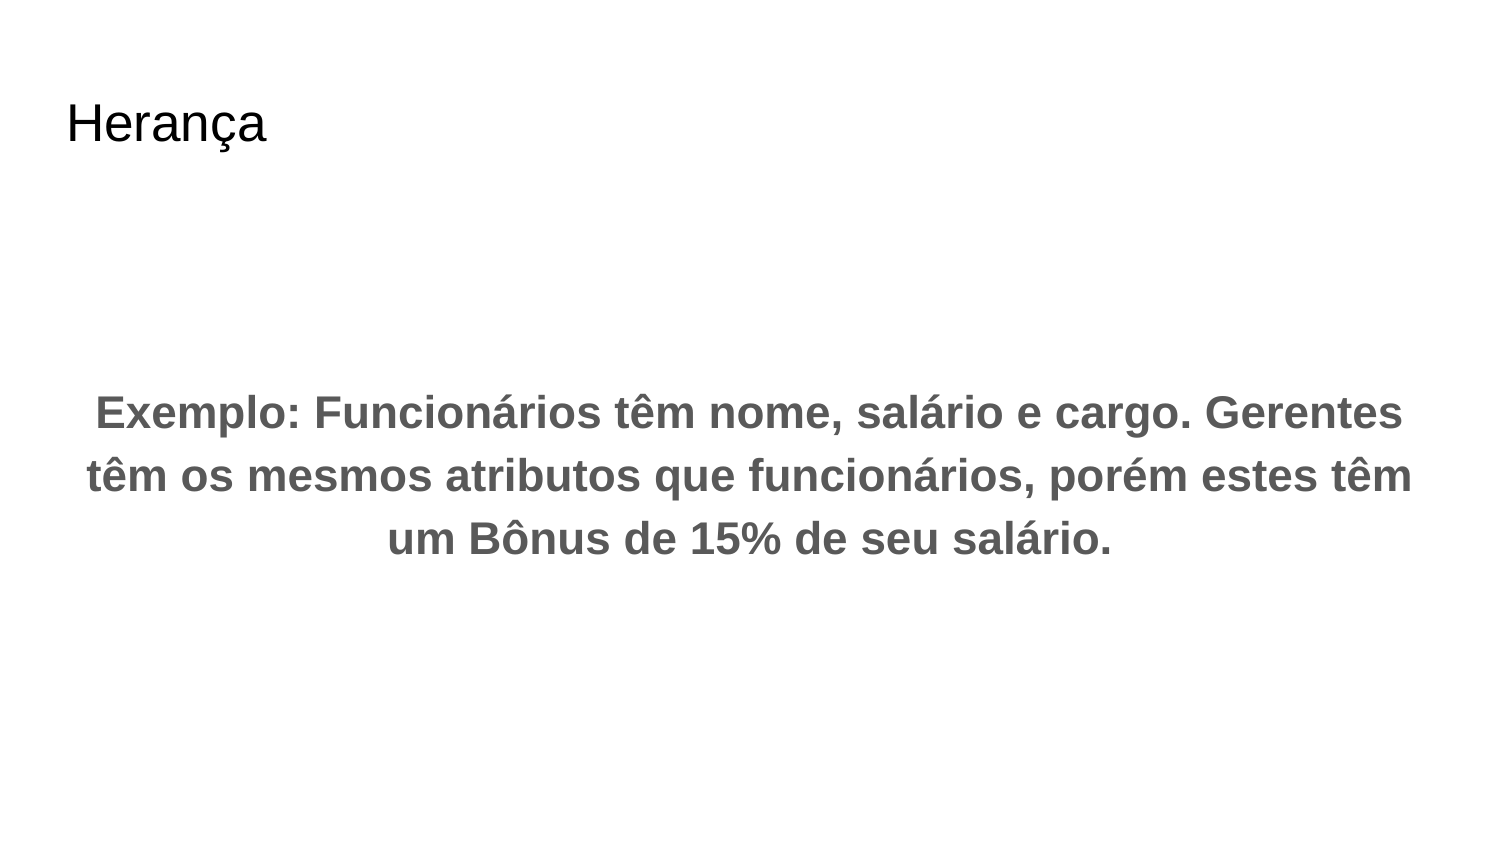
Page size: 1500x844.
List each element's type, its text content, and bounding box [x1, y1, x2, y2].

list Exemplo: Funcionários têm nome, salário e cargo. Gerentes têm os mesmos atributos que funcionários, porém estes têm um Bônus de 15% de seu salário. [51, 189, 1449, 750]
title Herança [51, 72, 1449, 167]
